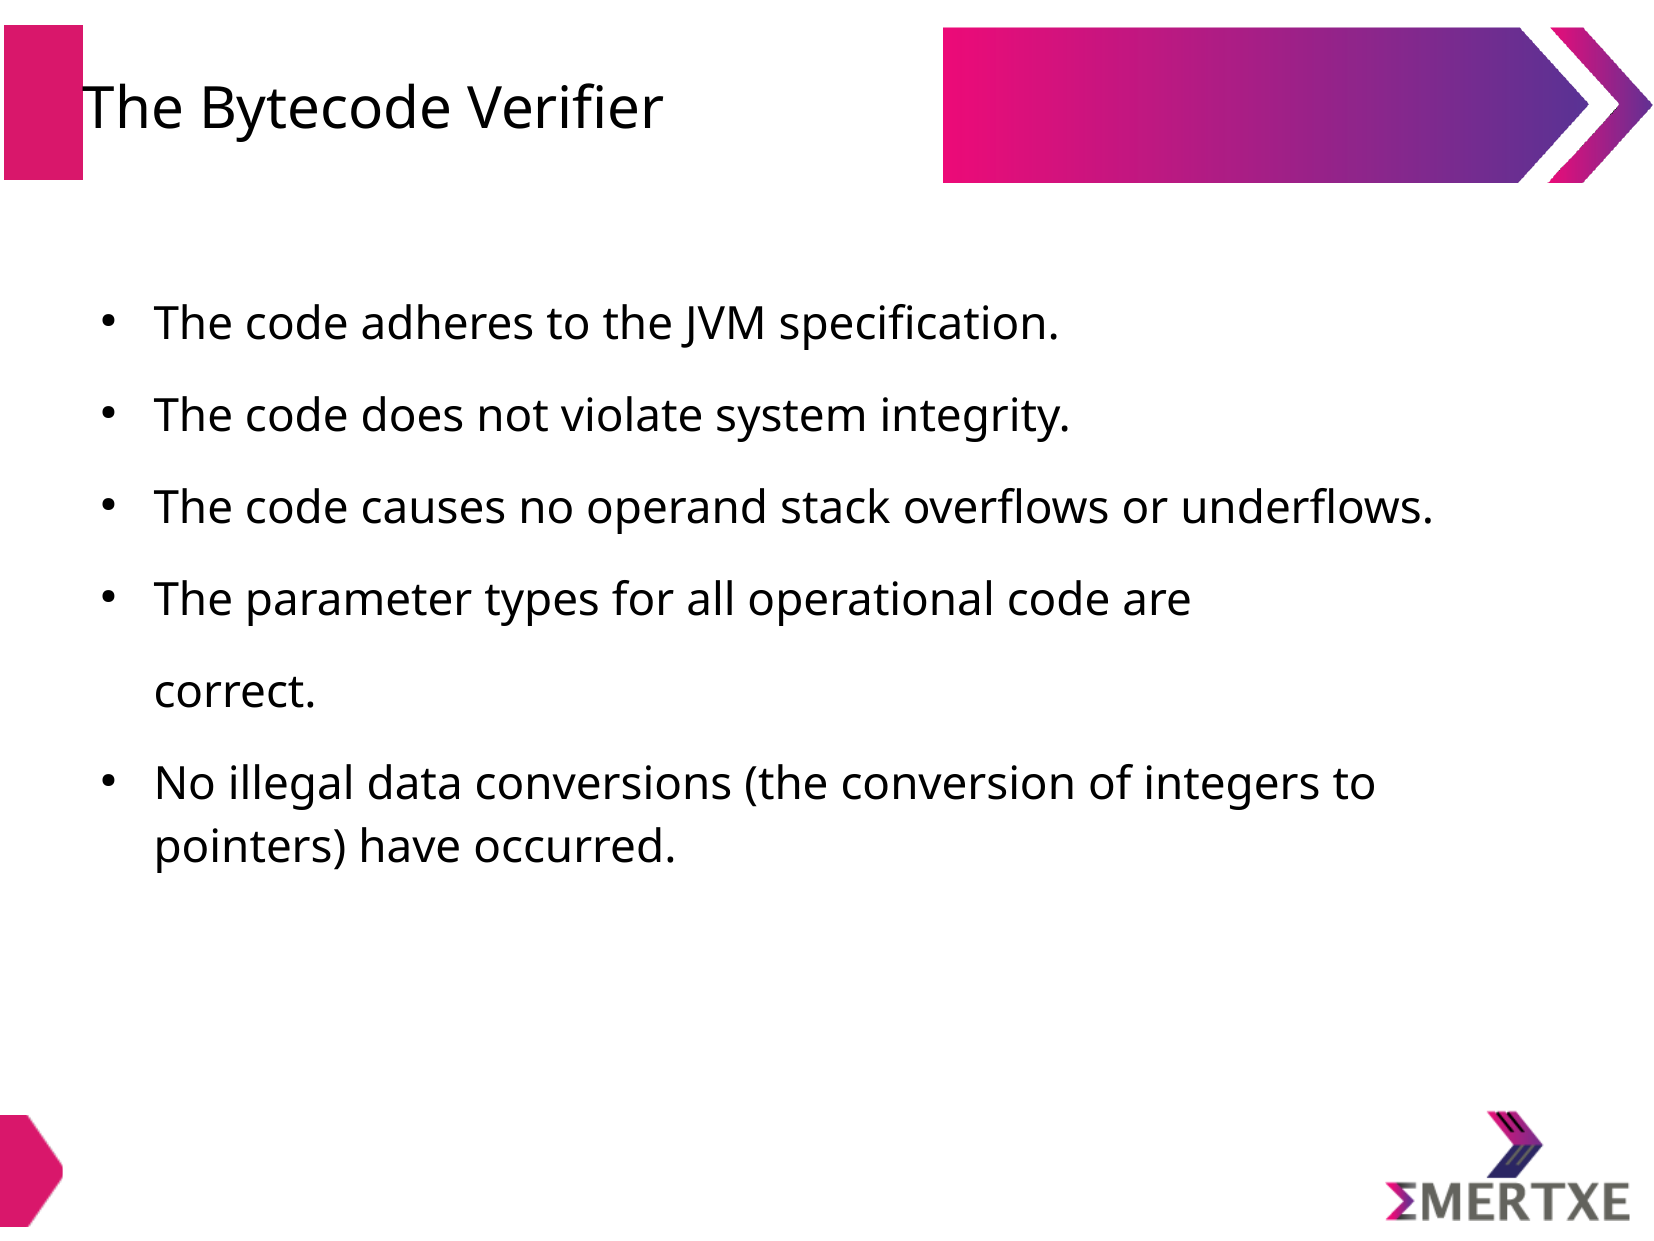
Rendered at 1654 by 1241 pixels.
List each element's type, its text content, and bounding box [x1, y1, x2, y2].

picture [1385, 1107, 1631, 1221]
picture [1571, 27, 1653, 183]
list The code adheres to the JVM specification. The code does not violate system integrity. The code causes no operand stack overflows or underflows. The parameter types for all operational code are correct. No illegal data conversions (the conversion of integers to pointers) have occurred. [82, 290, 1571, 1010]
title The Bytecode Verifier [82, 2, 1571, 210]
